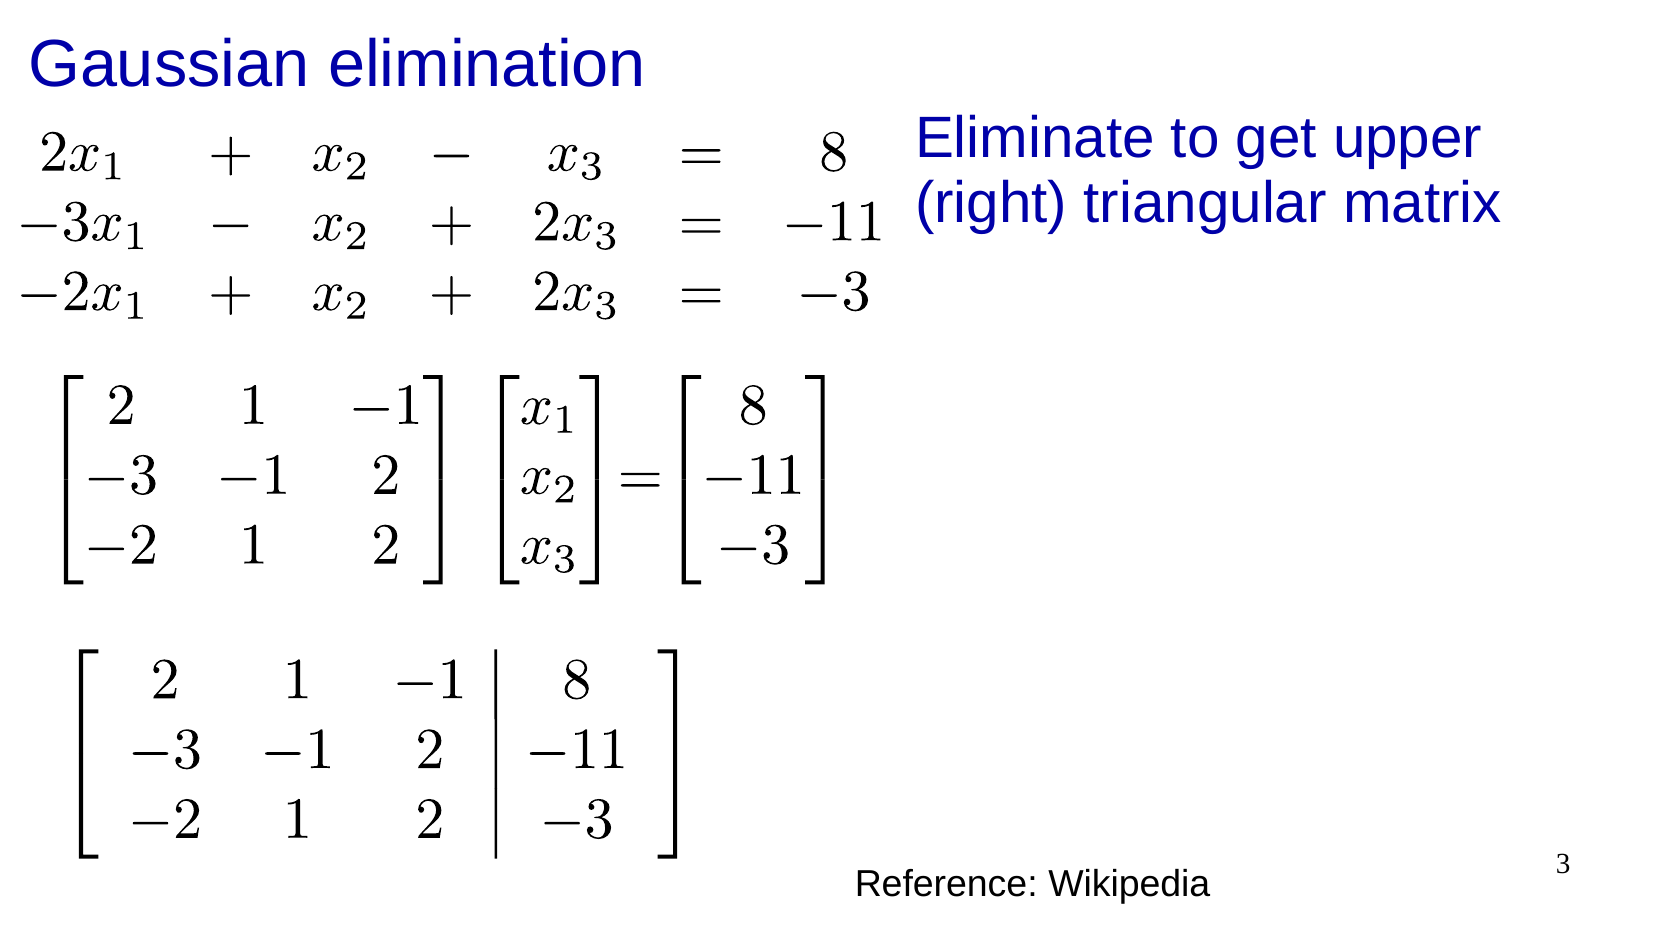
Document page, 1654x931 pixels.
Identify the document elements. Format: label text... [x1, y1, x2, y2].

text_box [16, 131, 886, 320]
list Eliminate to get upper (right) triangular matrix [915, 105, 1645, 916]
title Gaussian elimination [28, 21, 1626, 106]
text_box [60, 649, 697, 859]
text_box [45, 375, 844, 585]
text_box Reference: Wikipedia [840, 855, 1576, 912]
